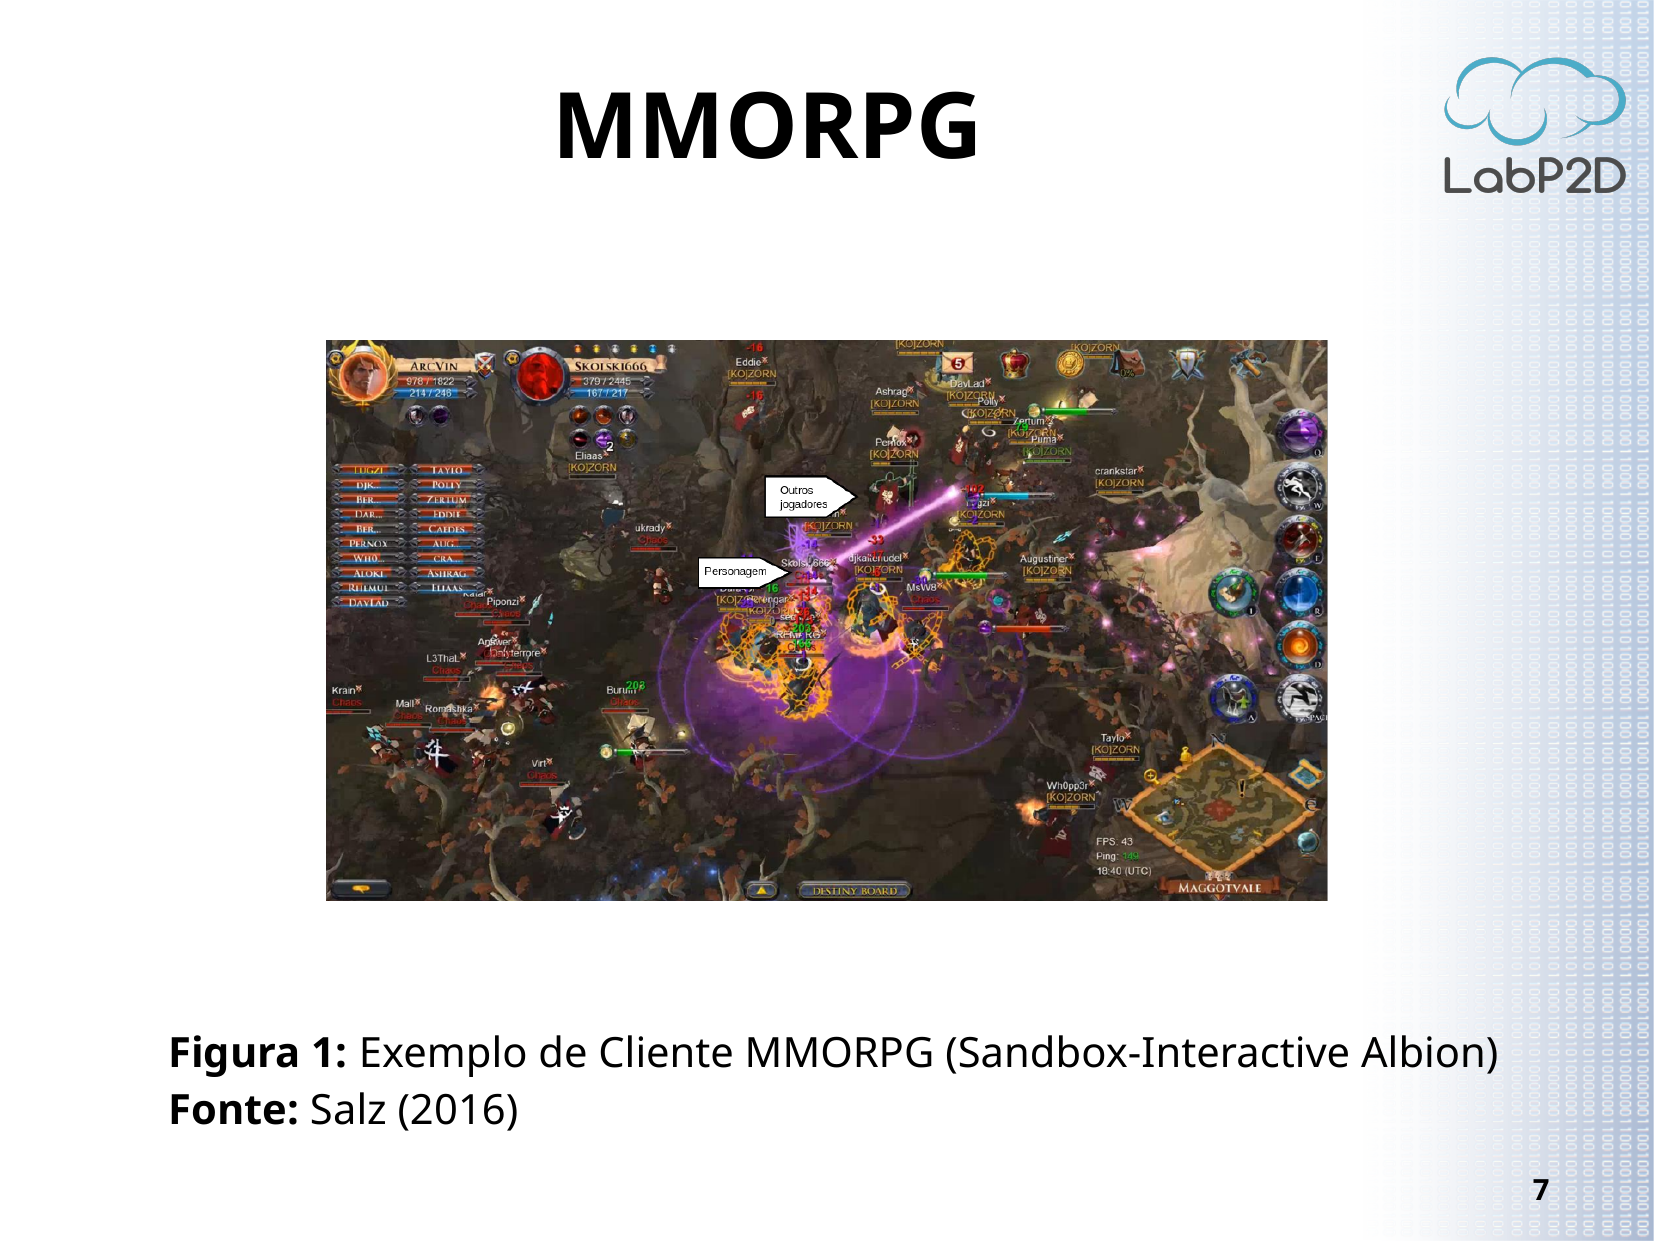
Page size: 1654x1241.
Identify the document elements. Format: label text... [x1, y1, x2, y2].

picture [1360, 1, 1654, 1240]
picture [1370, 1042, 1379, 1054]
text_box Figura 1: Exemplo de Cliente MMORPG (Sandbox-Interactive Albion) Fonte: Salz (2016) [153, 1015, 1367, 1126]
title MMORPG [82, 19, 1453, 227]
picture [325, 339, 1328, 901]
